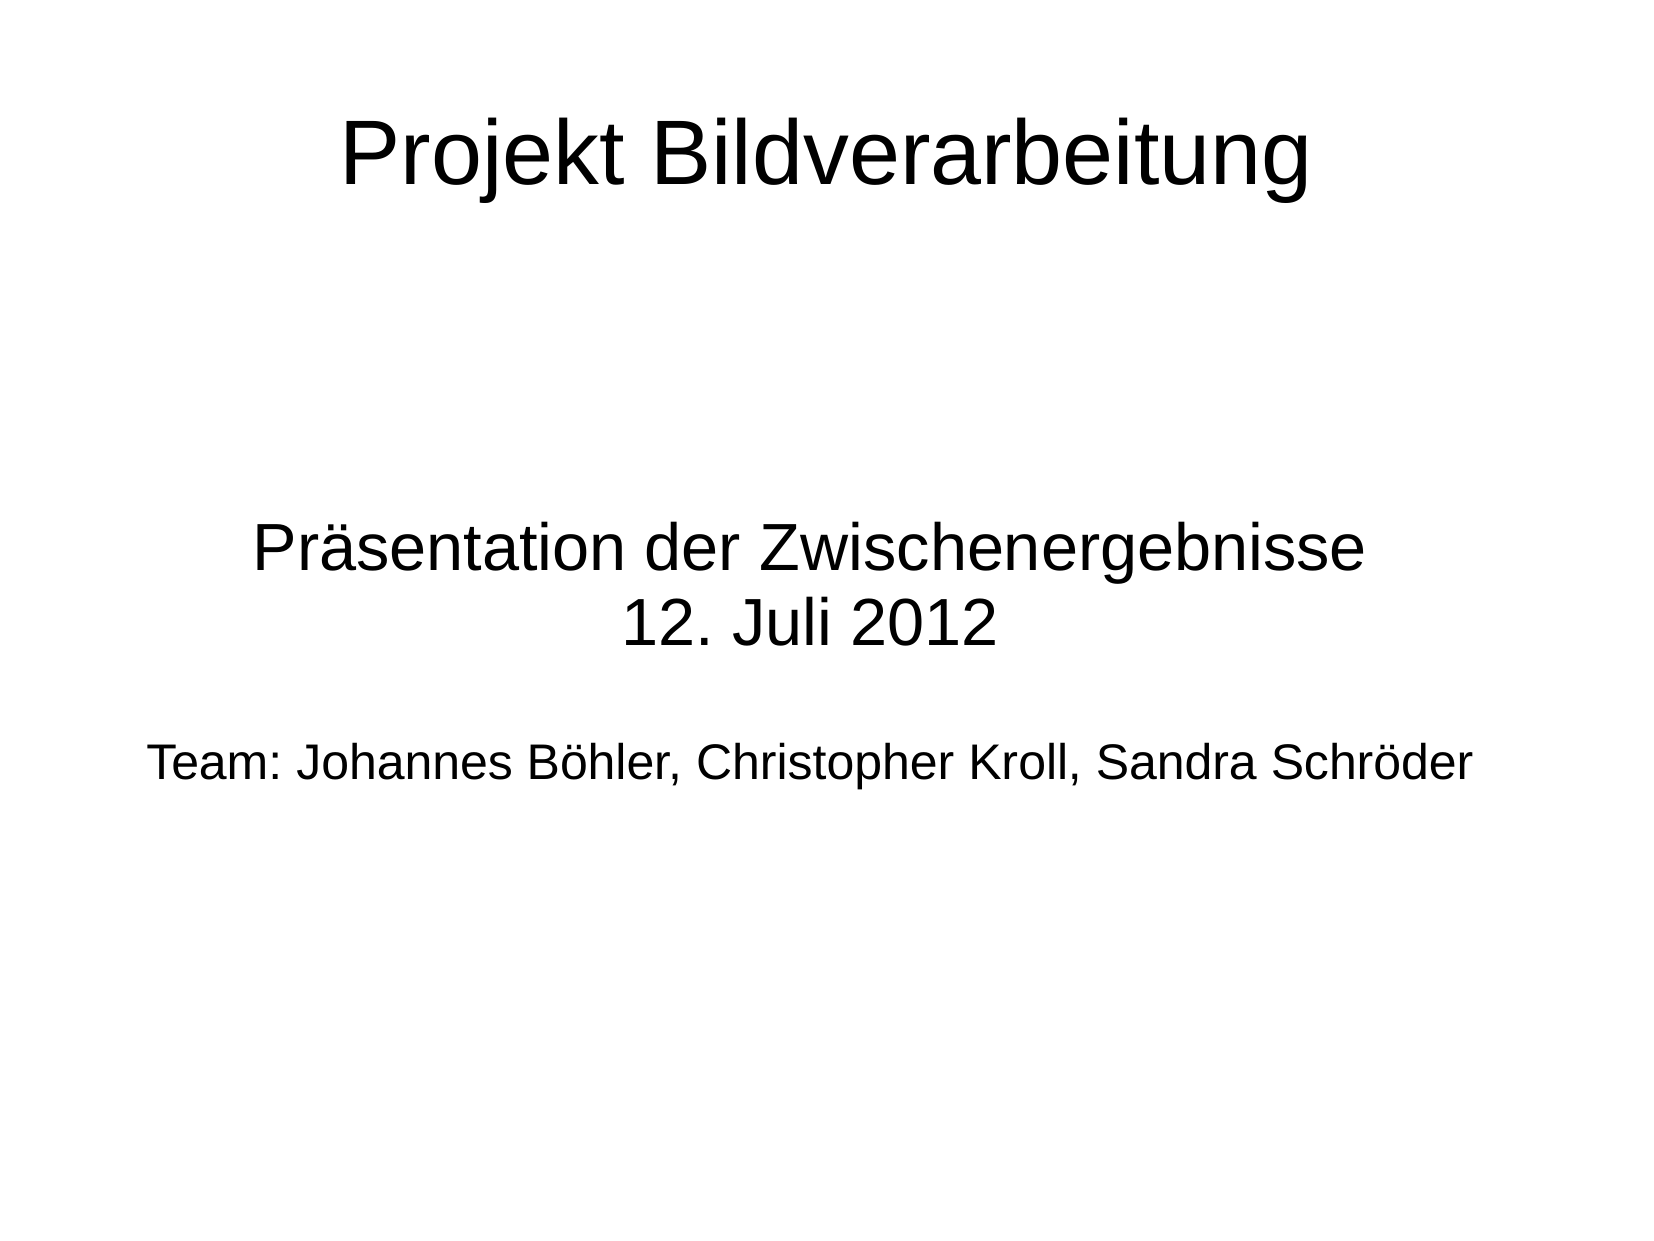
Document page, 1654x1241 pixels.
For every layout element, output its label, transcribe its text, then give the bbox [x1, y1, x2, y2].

title Projekt Bildverarbeitung [82, 49, 1571, 257]
subtitle Präsentation der Zwischenergebnisse 12. Juli 2012 Team: Johannes Böhler, Christopher Kroll, Sandra Schröder [82, 290, 1538, 1010]
